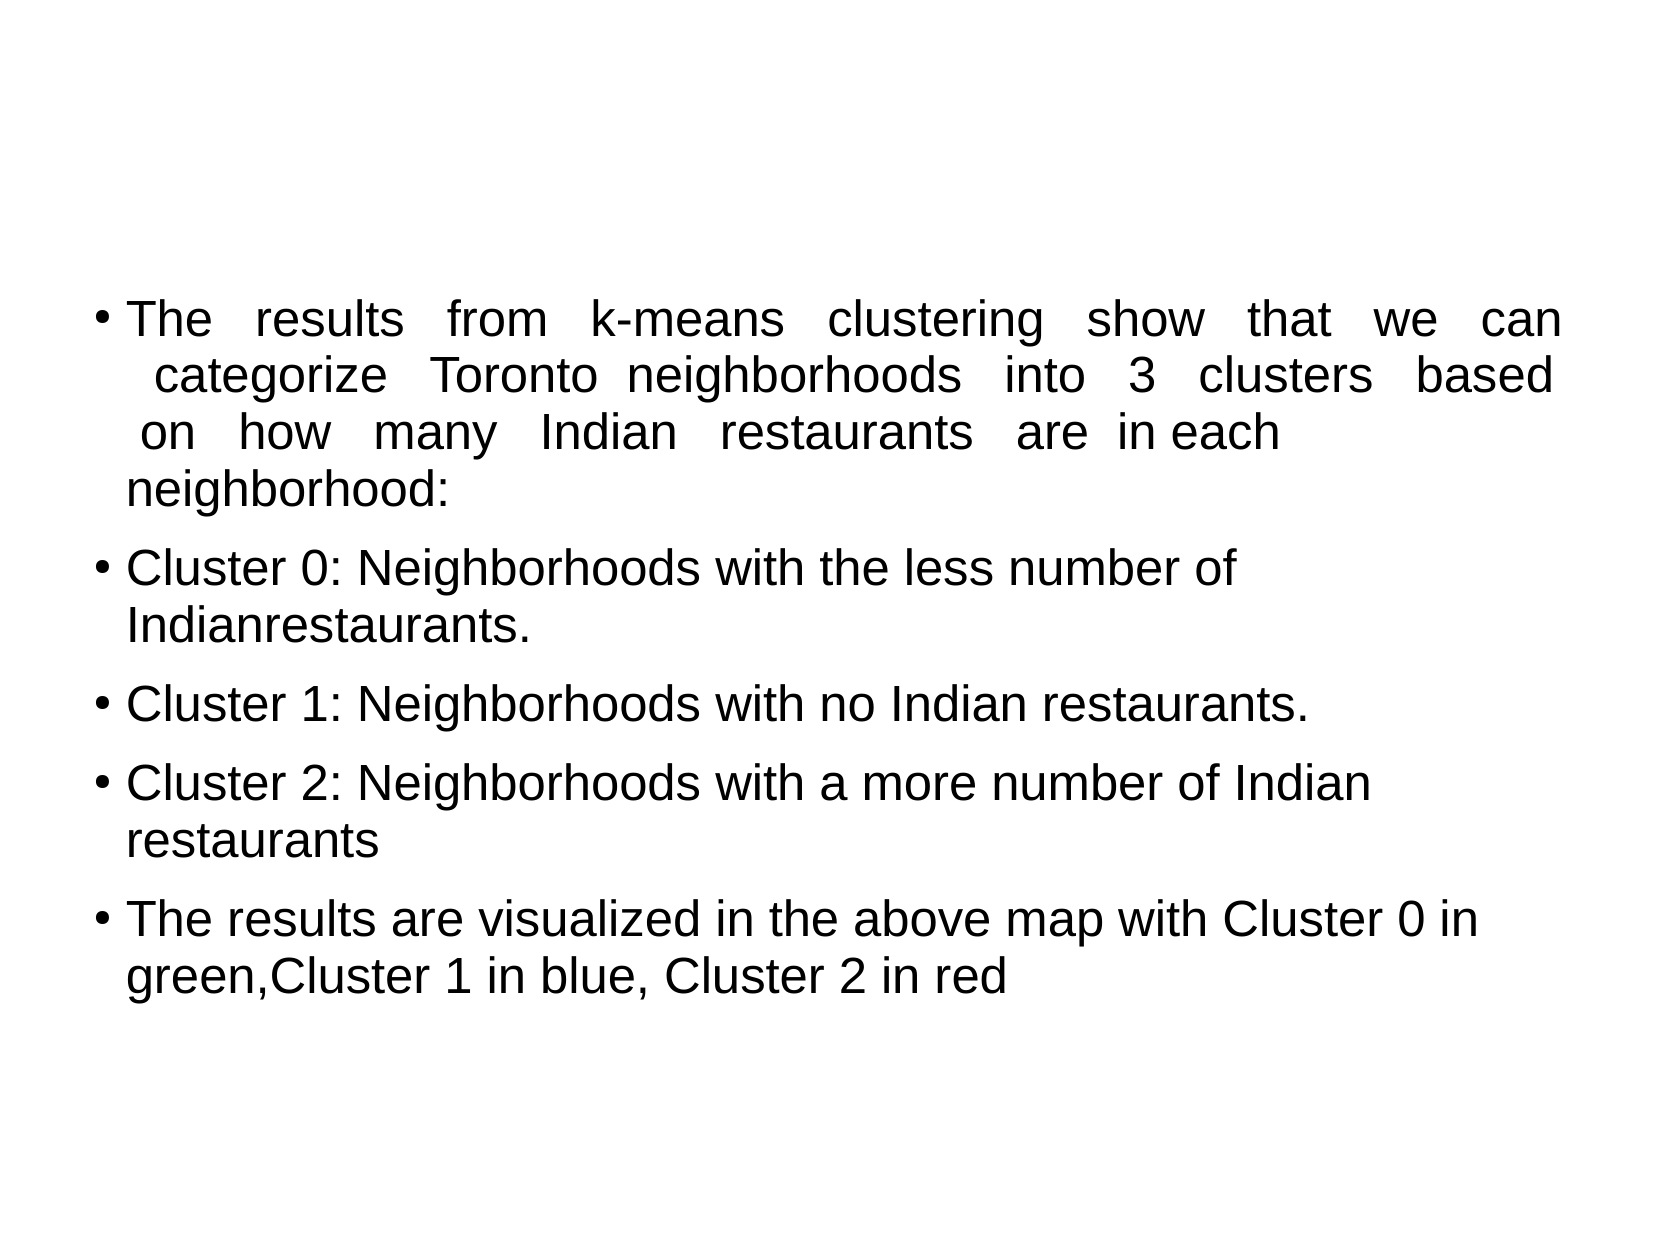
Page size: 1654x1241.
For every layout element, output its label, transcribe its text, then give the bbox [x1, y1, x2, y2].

list The results from k-means clustering show that we can categorize Toronto neighborhoods into 3 clusters based on how many Indian restaurants are in each neighborhood: Cluster 0: Neighborhoods with the less number of Indianrestaurants. Cluster 1: Neighborhoods with no Indian restaurants. Cluster 2: Neighborhoods with a more number of Indian restaurants The results are visualized in the above map with Cluster 0 in green,Cluster 1 in blue, Cluster 2 in red [82, 290, 1571, 1010]
